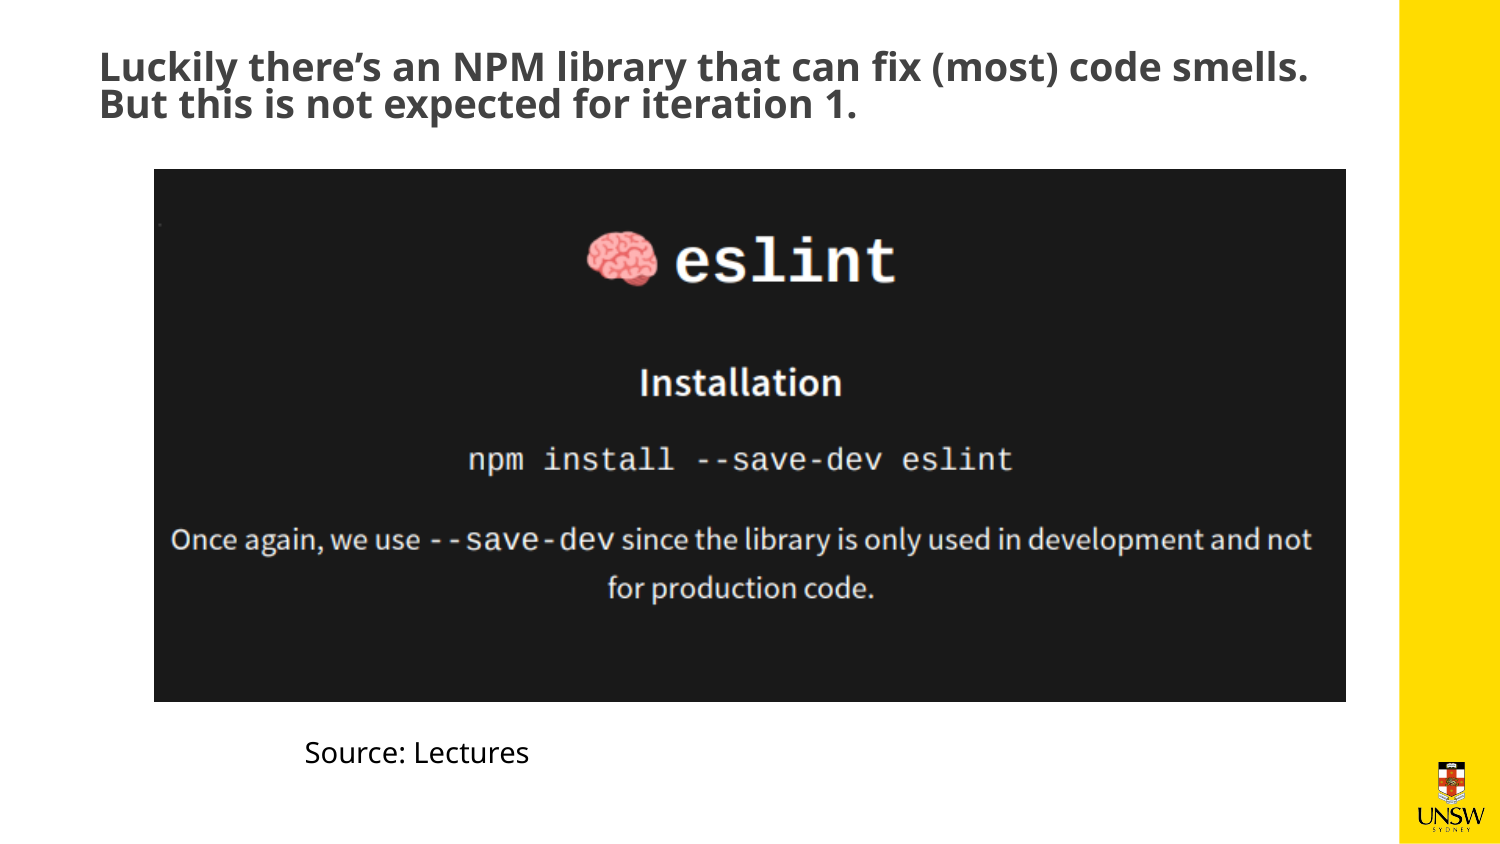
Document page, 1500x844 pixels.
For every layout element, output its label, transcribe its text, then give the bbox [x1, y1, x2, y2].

picture [1418, 762, 1485, 832]
picture [154, 169, 1346, 702]
text_box Source: Lectures [289, 718, 634, 784]
text_box Luckily there’s an NPM library that can fix (most) code smells. But this is not expected for iteration 1. [83, 30, 1378, 142]
